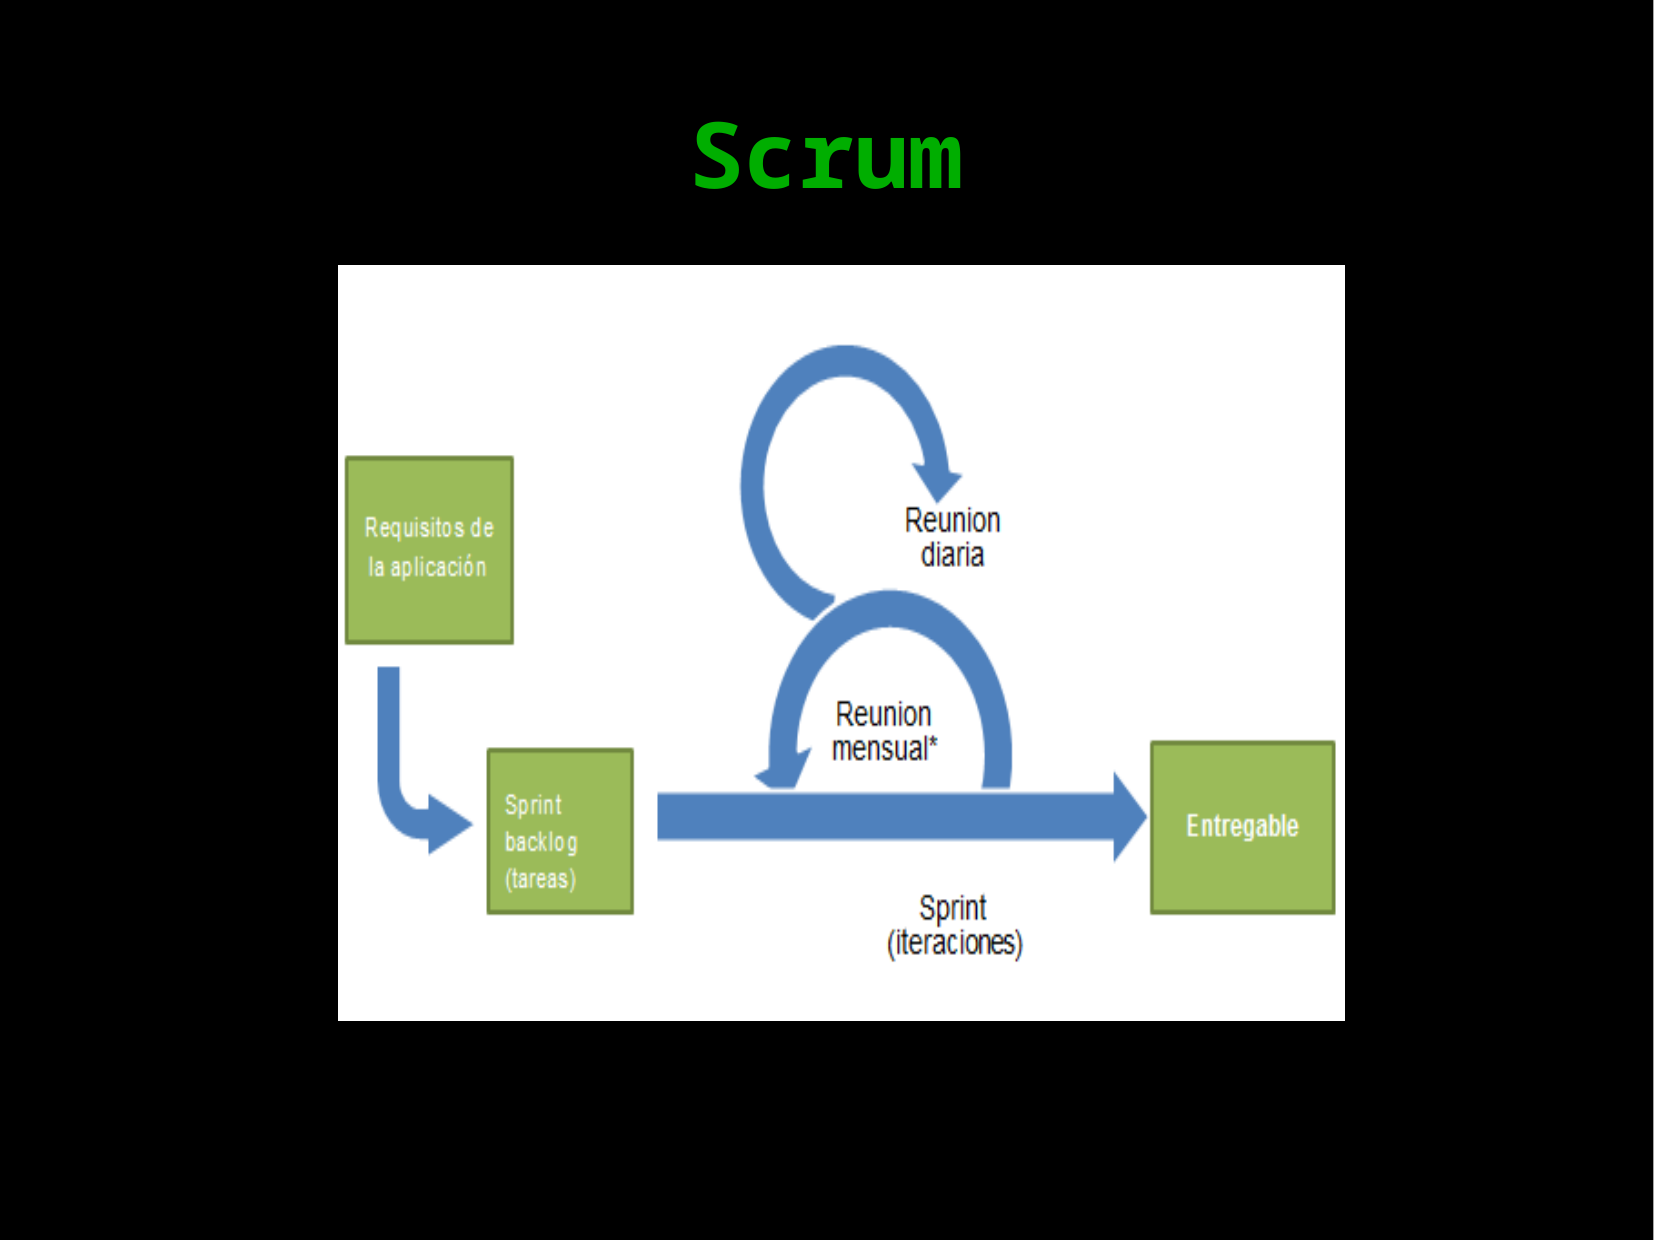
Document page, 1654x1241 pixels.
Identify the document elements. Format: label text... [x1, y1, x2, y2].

picture [338, 265, 1345, 1021]
title Scrum [82, 49, 1571, 257]
